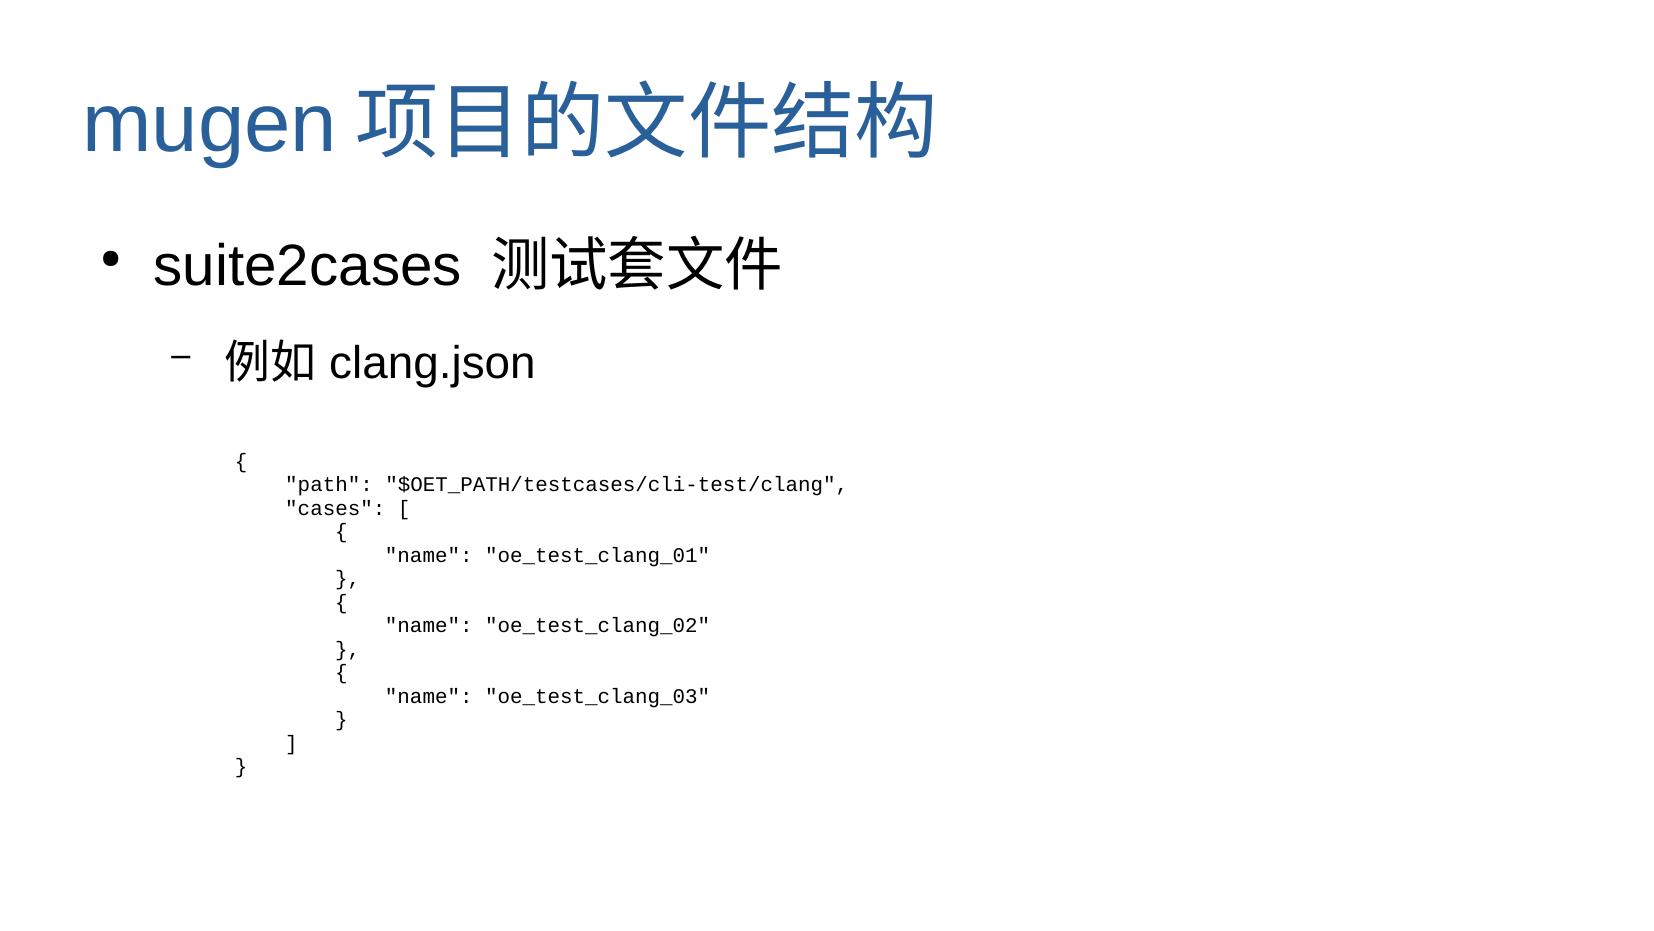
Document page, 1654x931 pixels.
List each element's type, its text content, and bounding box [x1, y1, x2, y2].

list suite2cases 测试套文件 例如clang.json [82, 217, 1571, 413]
title mugen项目的文件结构 [82, 37, 1571, 193]
text_box { "path": "$OET_PATH/testcases/cli-test/clang", "cases": [ { "name": "oe_test_clang_01" }, { "name": "oe_test_clang_02" }, { "name": "oe_test_clang_03" } ] } [220, 443, 863, 788]
